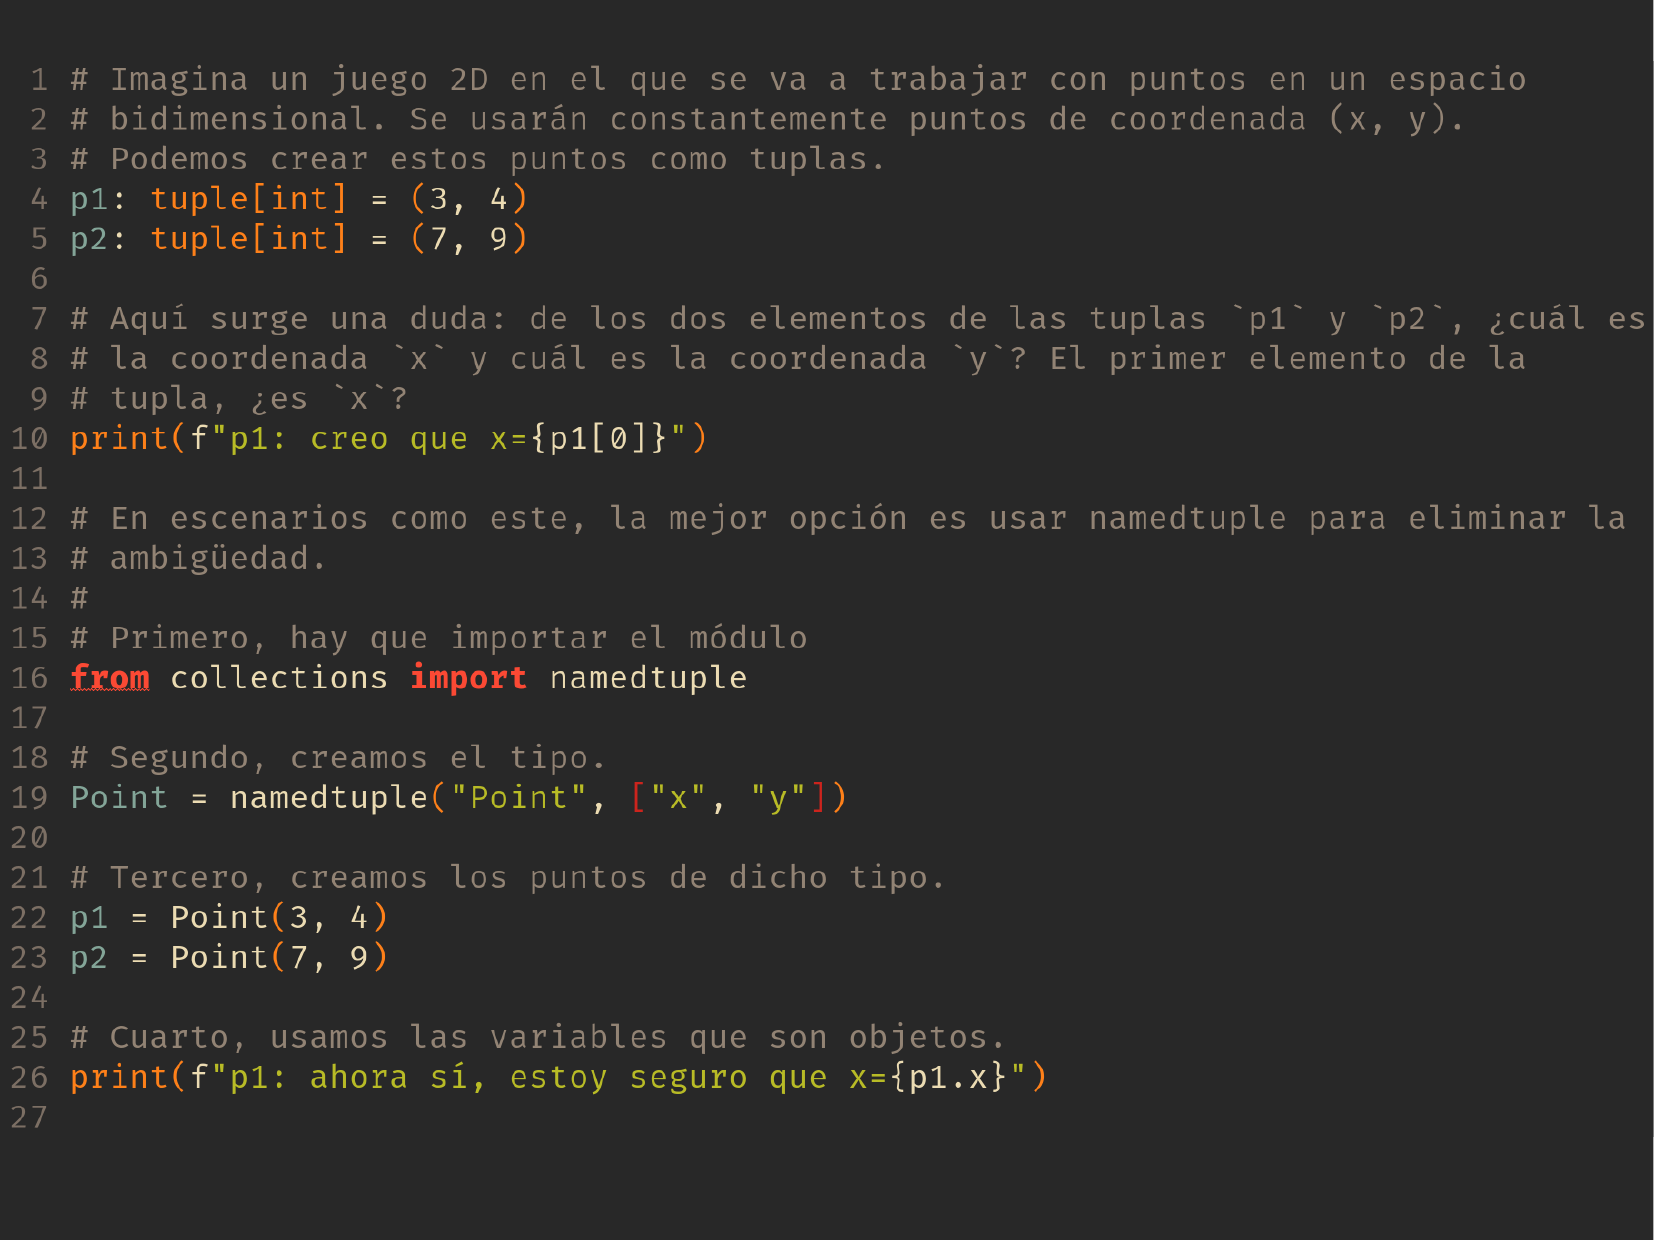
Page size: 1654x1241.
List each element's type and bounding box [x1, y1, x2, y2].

picture [2, 61, 1654, 1137]
